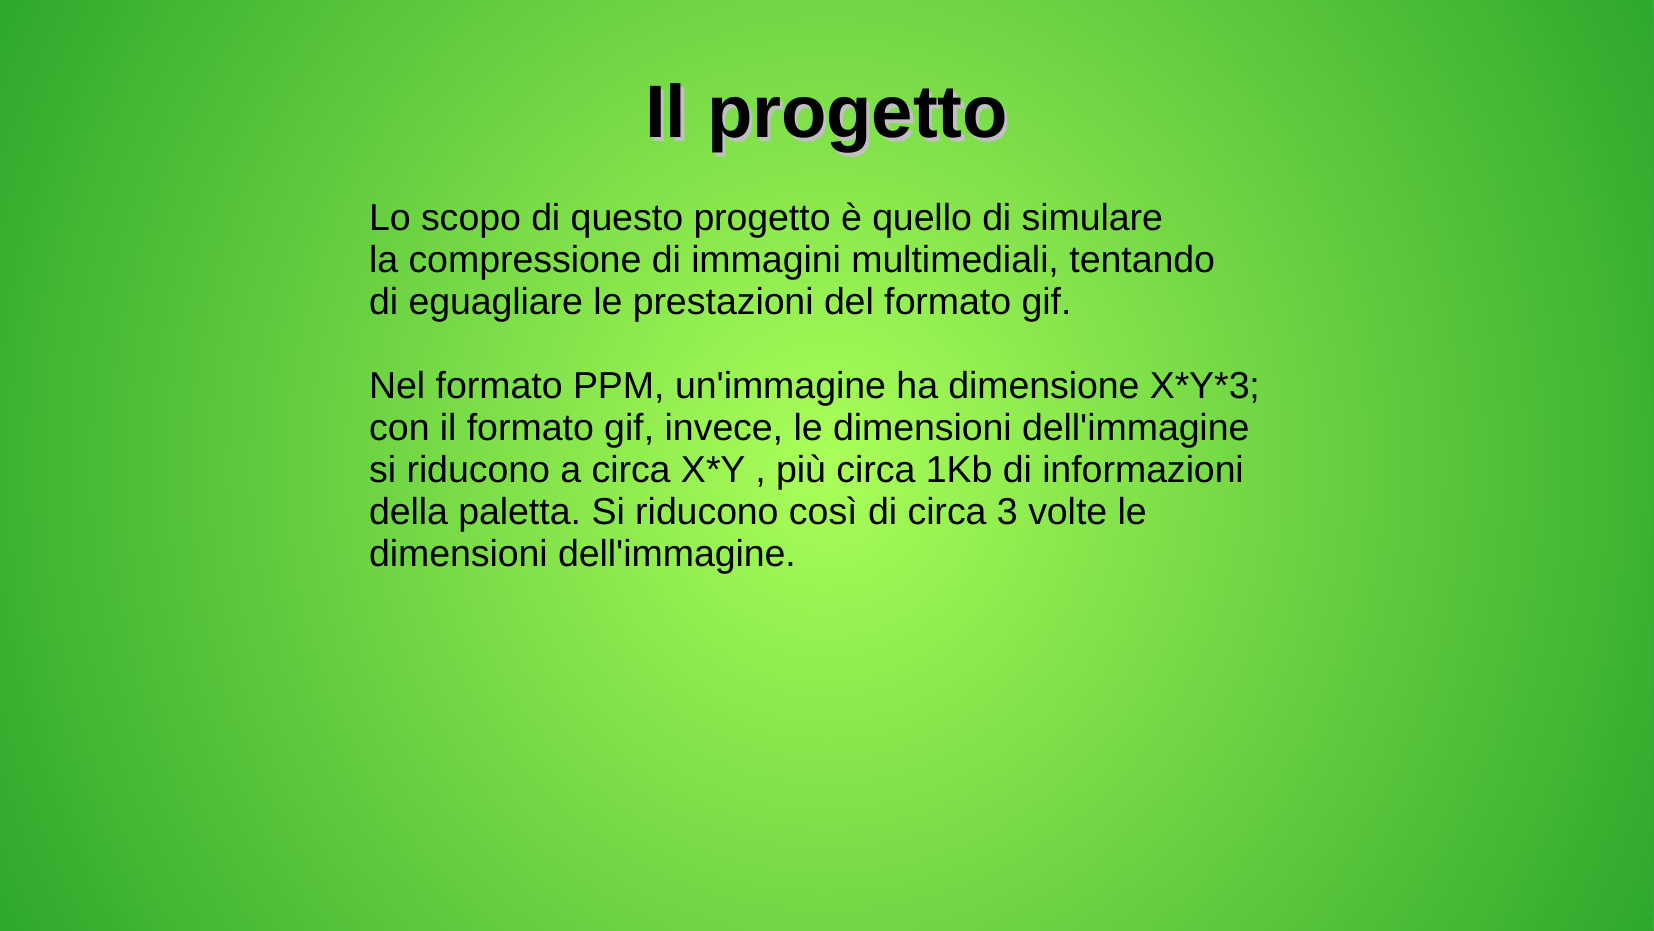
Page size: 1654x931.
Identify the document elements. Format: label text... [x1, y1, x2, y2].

title Il progetto [82, 35, 1571, 189]
text_box Lo scopo di questo progetto è quello di simulare la compressione di immagini multimediali, tentando di eguagliare le prestazioni del formato gif. Nel formato PPM, un'immagine ha dimensione X*Y*3; con il formato gif, invece, le dimensioni dell'immagine si riducono a circa X*Y , più circa 1Kb di informazioni della paletta. Si riducono così di circa 3 volte le dimensioni dell'immagine. [354, 188, 1335, 666]
